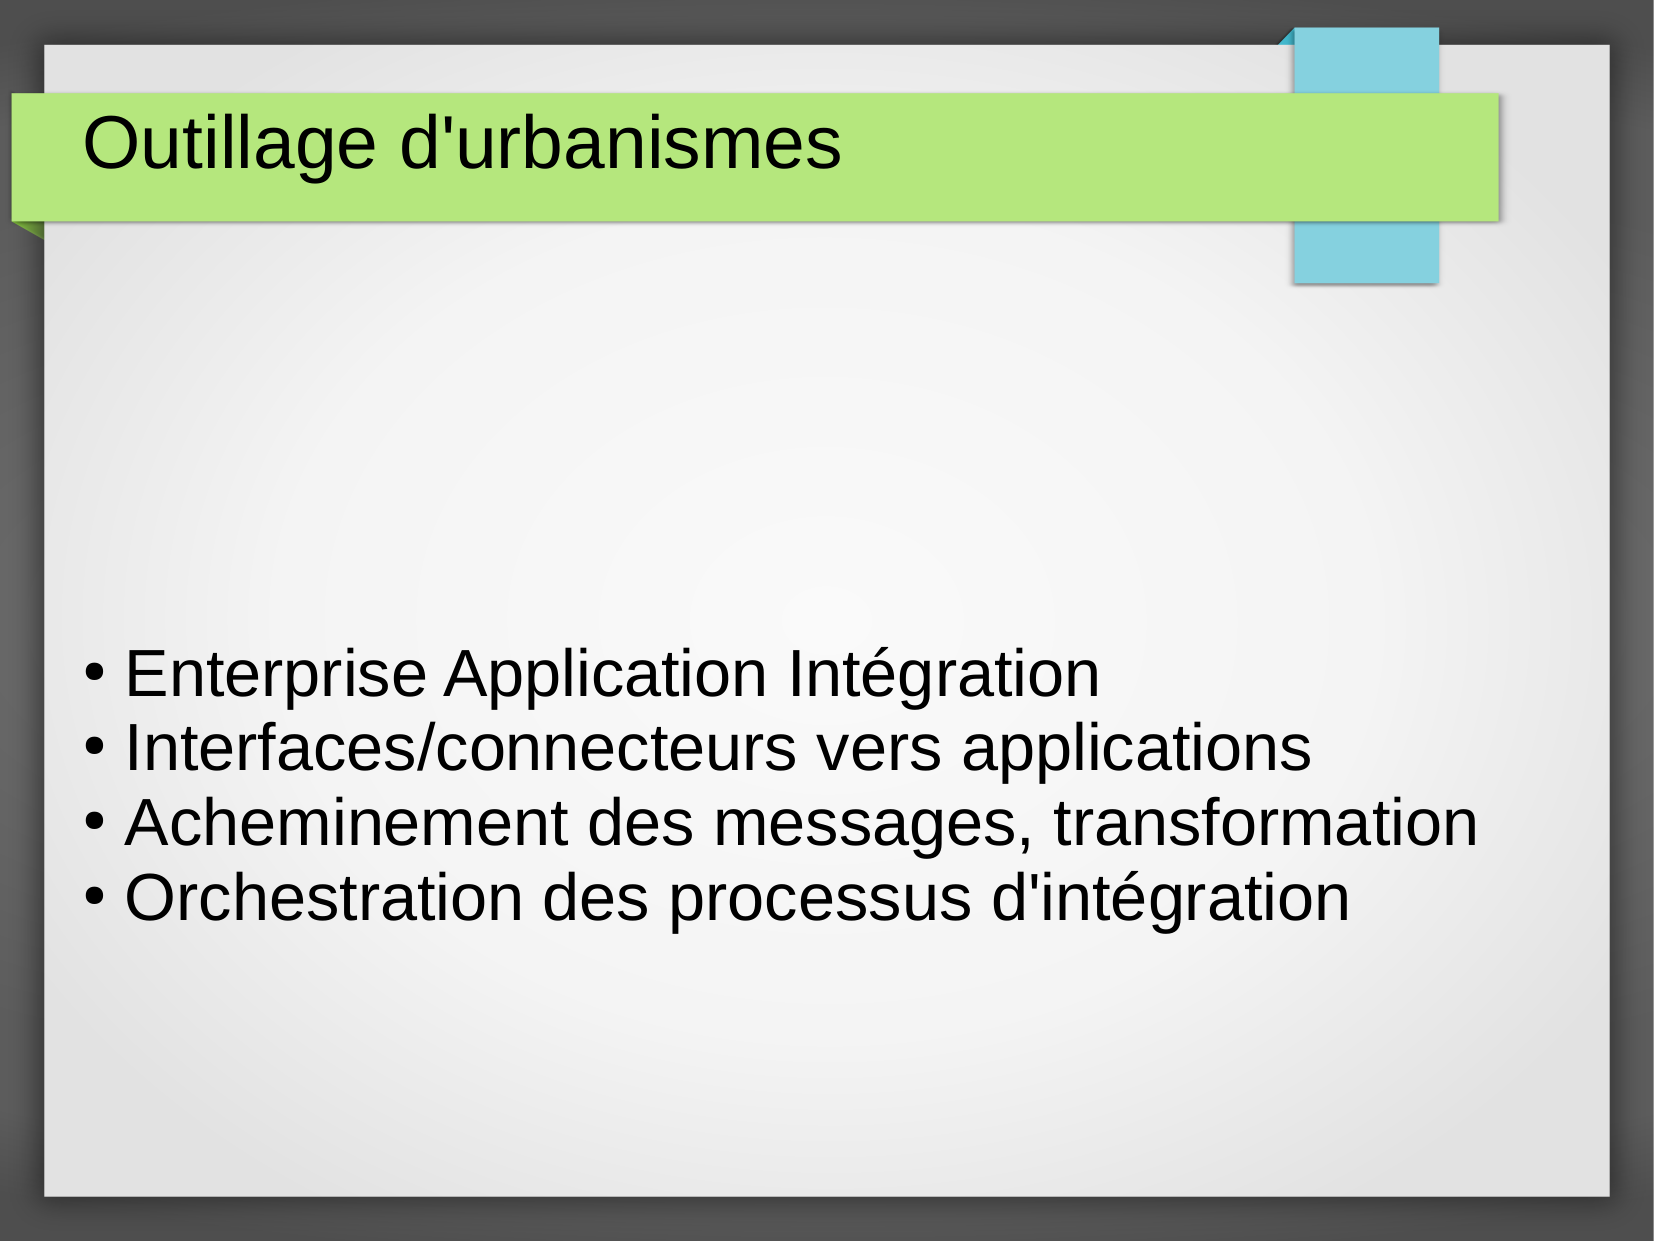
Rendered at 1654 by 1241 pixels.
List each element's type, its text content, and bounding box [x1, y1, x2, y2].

picture [0, 0, 1654, 1241]
subtitle Enterprise Application Intégration Interfaces/connecteurs vers applications Acheminement des messages, transformation Orchestration des processus d'intégration [82, 49, 1571, 1010]
